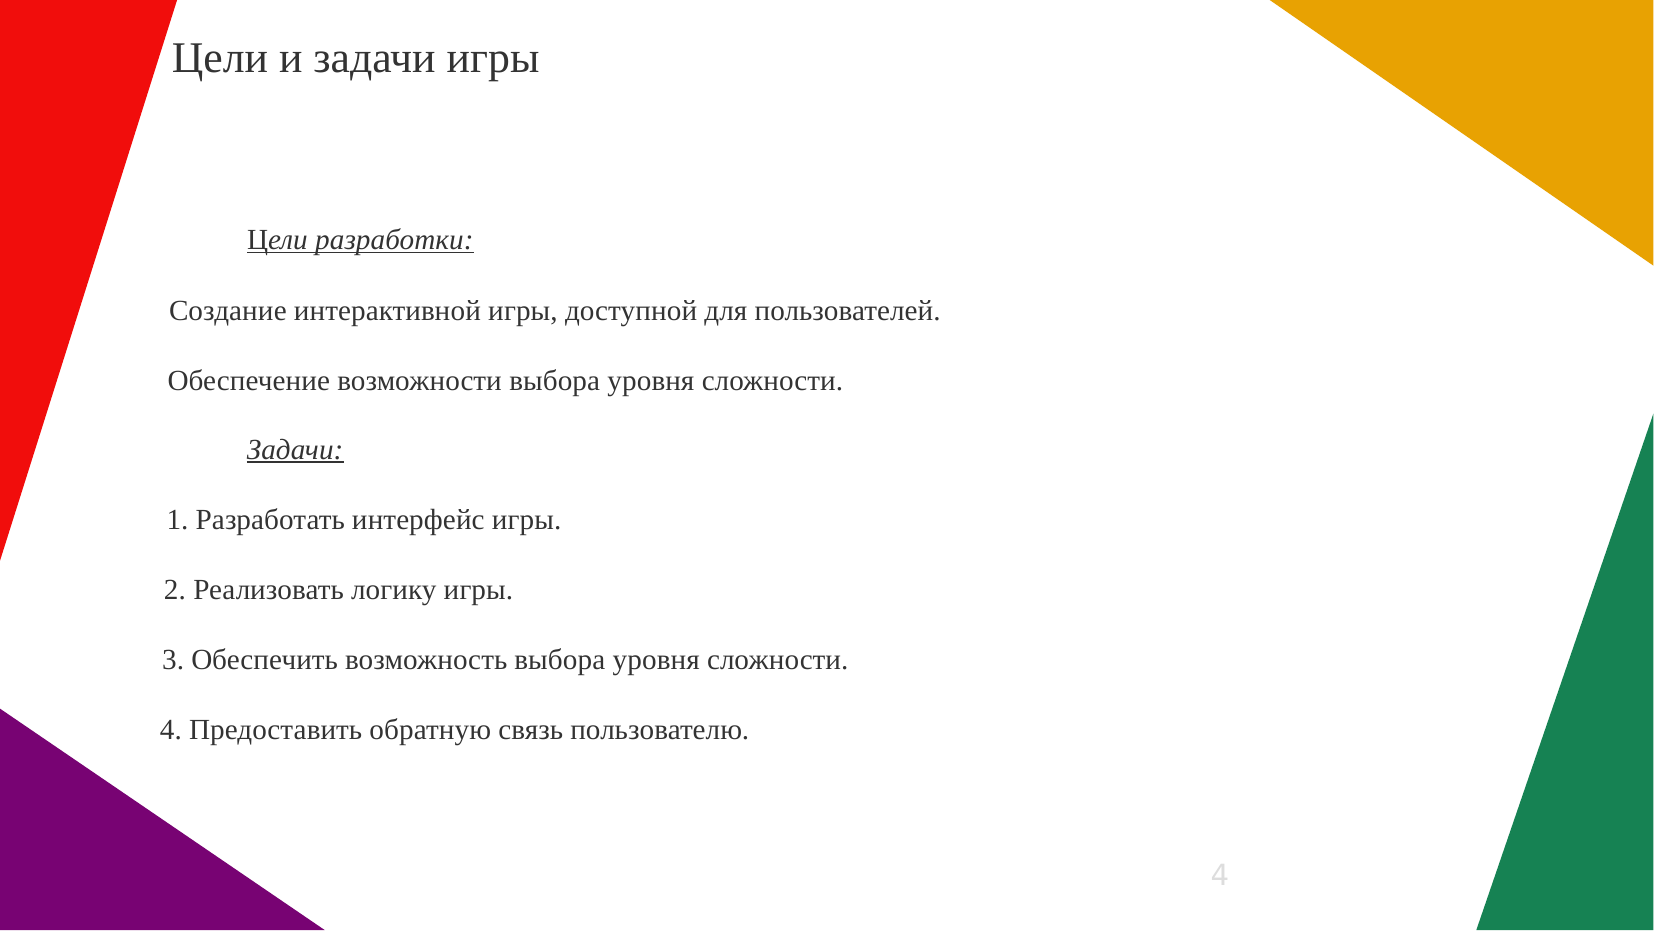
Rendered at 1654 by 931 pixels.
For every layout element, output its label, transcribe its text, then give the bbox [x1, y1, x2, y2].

text_box [1210, 856, 1595, 916]
title Цели и задачи игры Цели разработки: Создание интерактивной игры, доступной для пользователей. Обеспечение возможности выбора уровня сложности. Задачи: 1. Разработать интерфейс игры. 2. Реализовать логику игры. 3. Обеспечить возможность выбора уровня сложности. 4. Предоставить обратную связь пользователю. [0, 56, 1004, 718]
